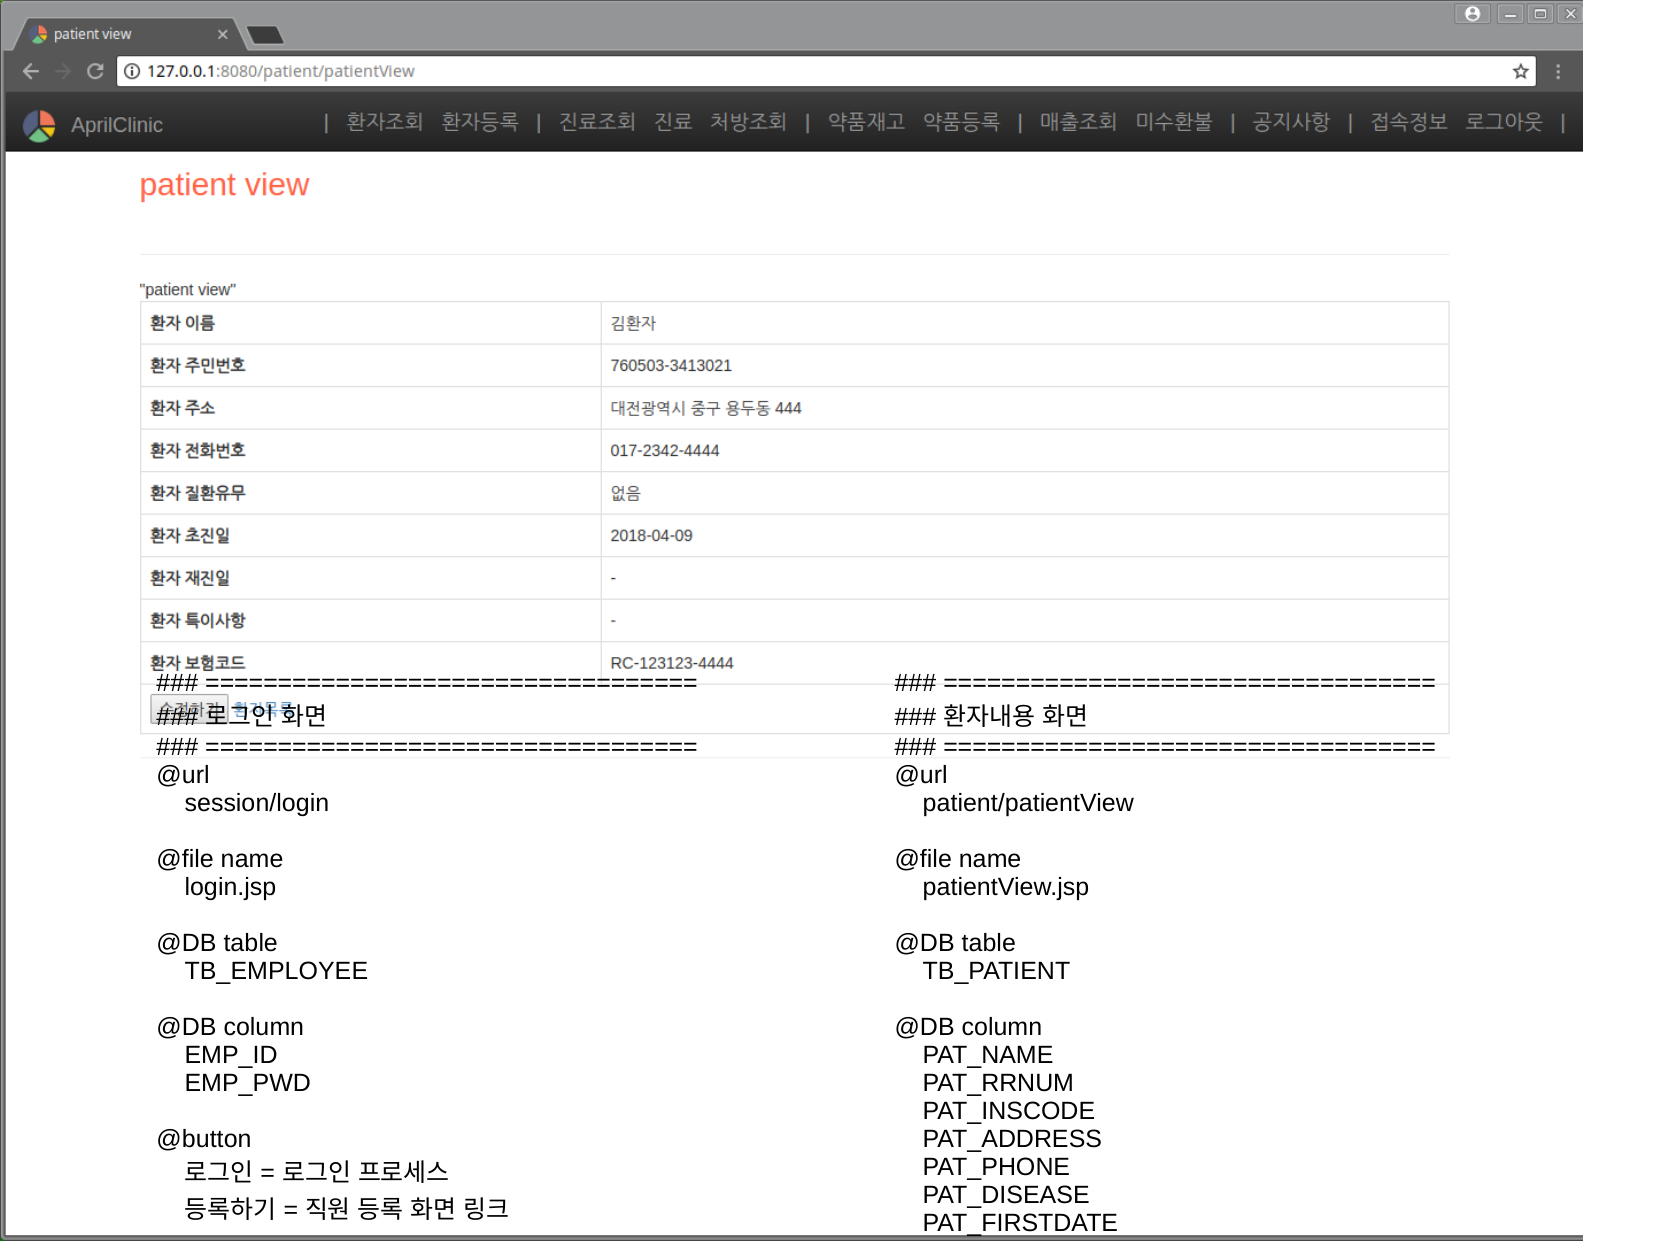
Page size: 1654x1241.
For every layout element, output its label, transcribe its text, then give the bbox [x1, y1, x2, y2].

picture [470, 1214, 481, 1218]
text_box ### ================================== ### 환자내용 화면 ### ================================== @url patient/patientView @file name patientView.jsp @DB table TB_PATIENT @DB column PAT_NAME PAT_RRNUM PAT_INSCODE PAT_ADDRESS PAT_PHONE PAT_DISEASE PAT_FIRSTDATE PAT_REDATE PAT_MEMO @button 수정하기 = 환자 정보 수정 화면으로 파라미터 값을 들고 가기 환자목록 = 환자목록으로 돌아가기 [879, 661, 1619, 1241]
picture [0, 0, 1583, 1241]
text_box ### ================================== ### 로그인 화면 ### ================================== @url session/login @file name login.jsp @DB table TB_EMPLOYEE @DB column EMP_ID EMP_PWD @button 로그인 = 로그인 프로세스 등록하기 = 직원 등록 화면 링크 [141, 661, 879, 1214]
picture [190, 1214, 201, 1218]
picture [363, 1214, 374, 1218]
